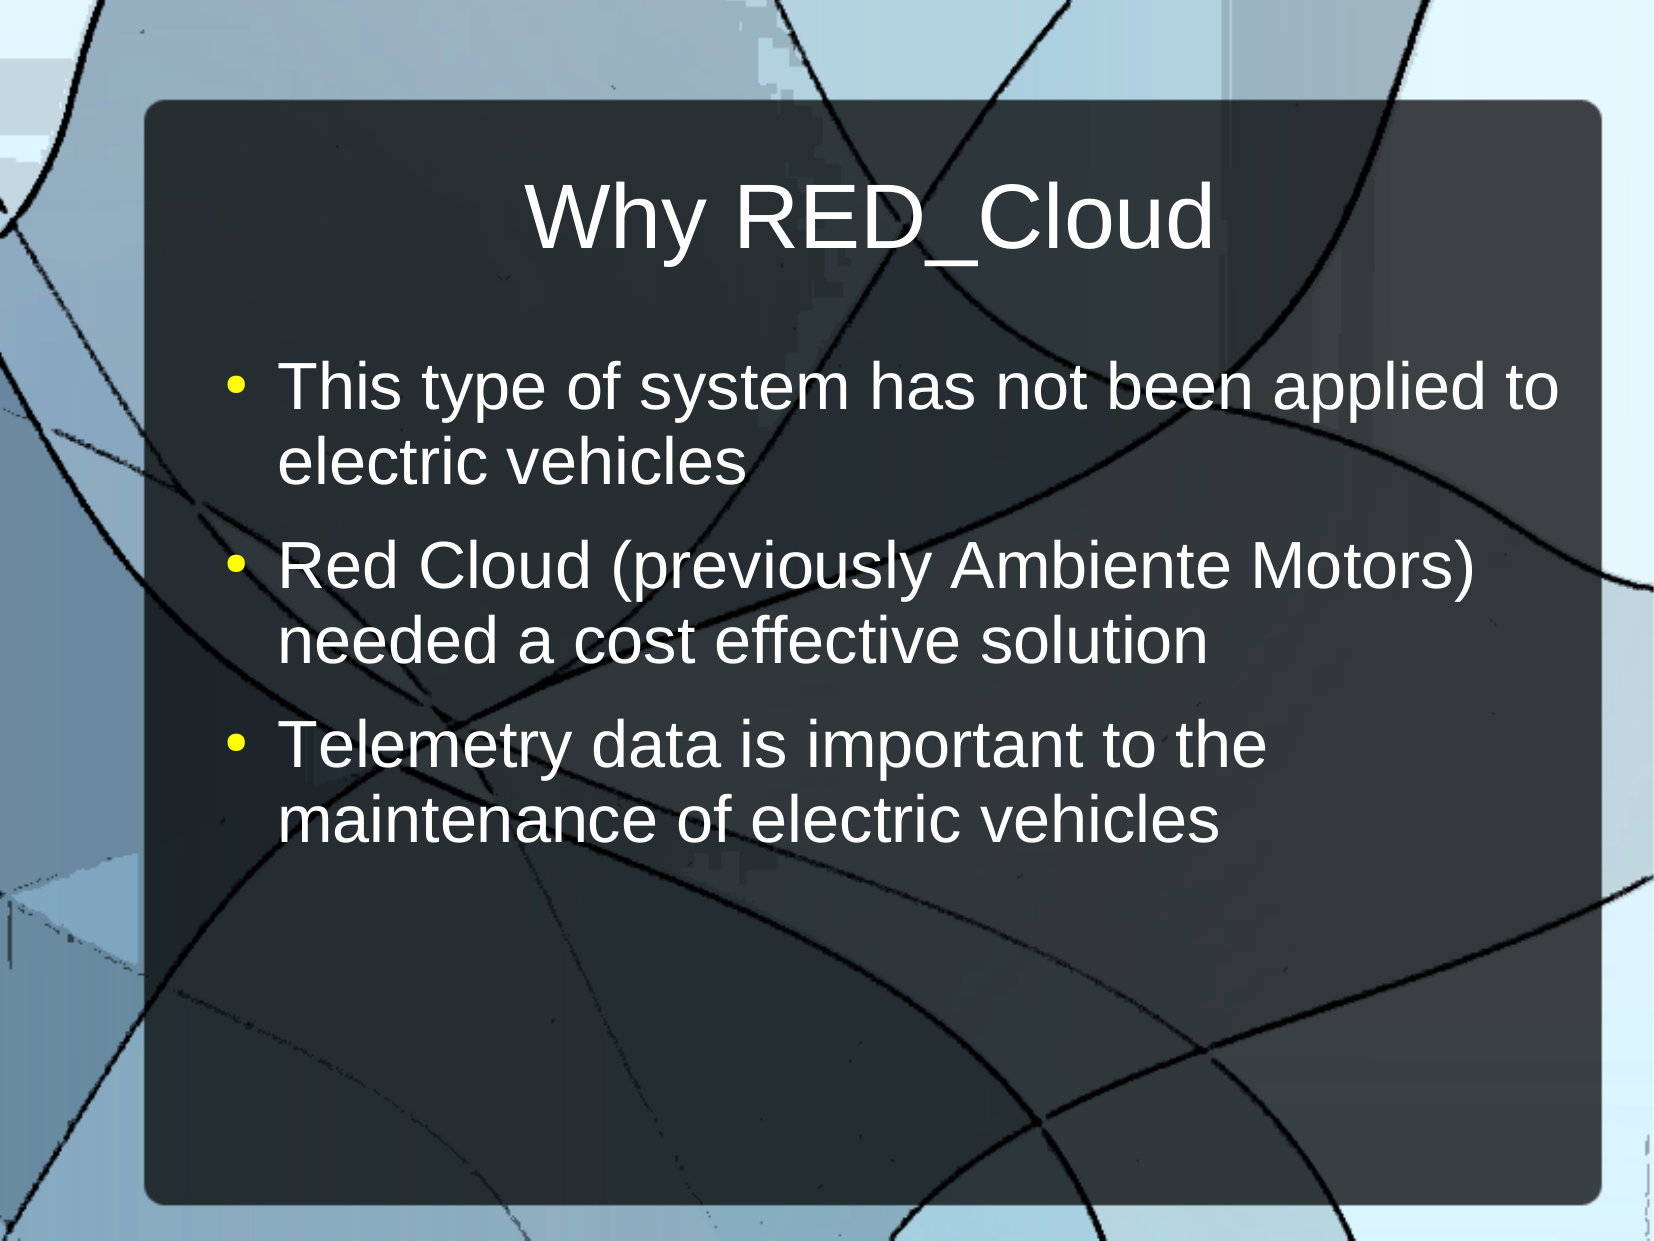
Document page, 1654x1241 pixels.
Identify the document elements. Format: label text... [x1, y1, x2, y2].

title Why RED_Cloud [159, 108, 1583, 325]
picture [0, 0, 1654, 1241]
list This type of system has not been applied to electric vehicles Red Cloud (previously Ambiente Motors) needed a cost effective solution Telemetry data is important to the maintenance of electric vehicles [206, 349, 1571, 1019]
